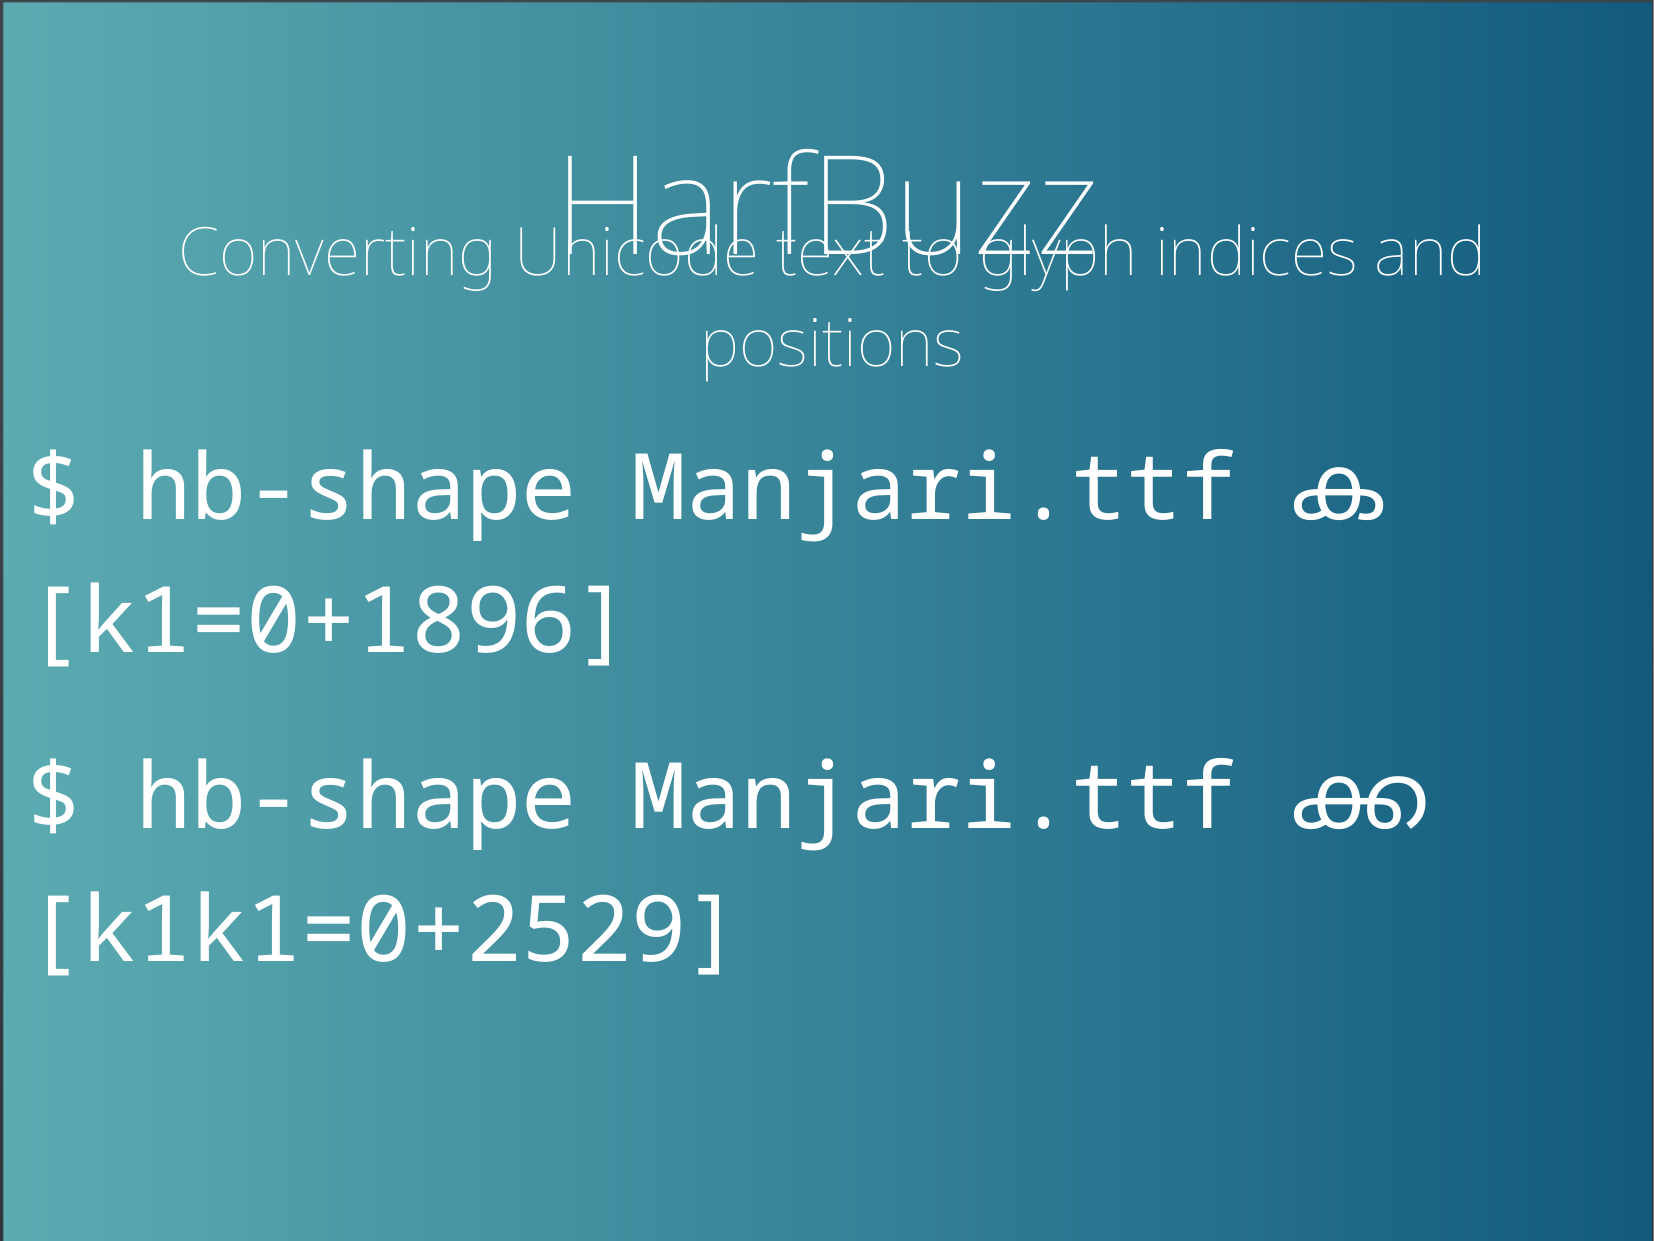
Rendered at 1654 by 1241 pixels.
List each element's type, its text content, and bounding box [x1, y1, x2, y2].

text_box HarfBuzz [82, 2, 1571, 197]
text_box Converting Unicode text to glyph indices and positions [23, 197, 1642, 284]
text_box $ hb-shape Manjari.ttf ക [k1=0+1896] $ hb-shape Manjari.ttf ക്ക [k1k1=0+2529] [11, 413, 1642, 1158]
picture [0, 0, 1654, 1241]
